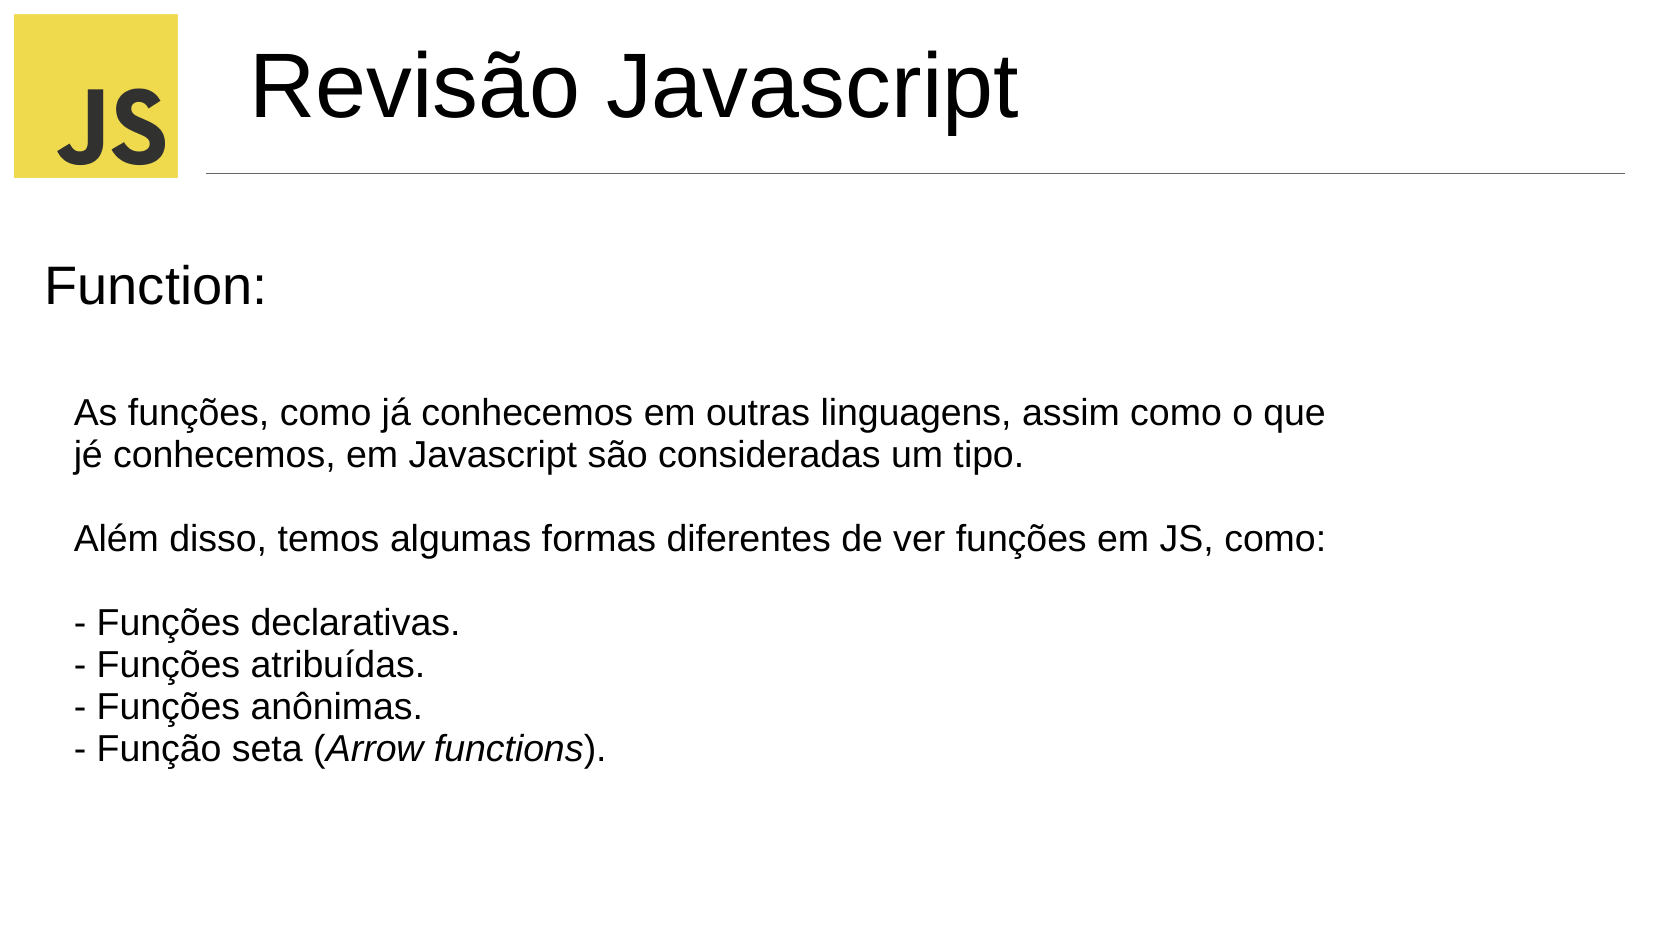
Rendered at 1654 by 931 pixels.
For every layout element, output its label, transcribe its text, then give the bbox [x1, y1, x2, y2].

picture [14, 14, 178, 178]
title Revisão Javascript [249, 7, 1654, 164]
text_box As funções, como já conhecemos em outras linguagens, assim como o que jé conhecemos, em Javascript são consideradas um tipo. Além disso, temos algumas formas diferentes de ver funções em JS, como: - Funções declarativas. - Funções atribuídas. - Funções anônimas. - Função seta (Arrow functions). [59, 383, 1359, 819]
text_box Function: [29, 248, 502, 384]
